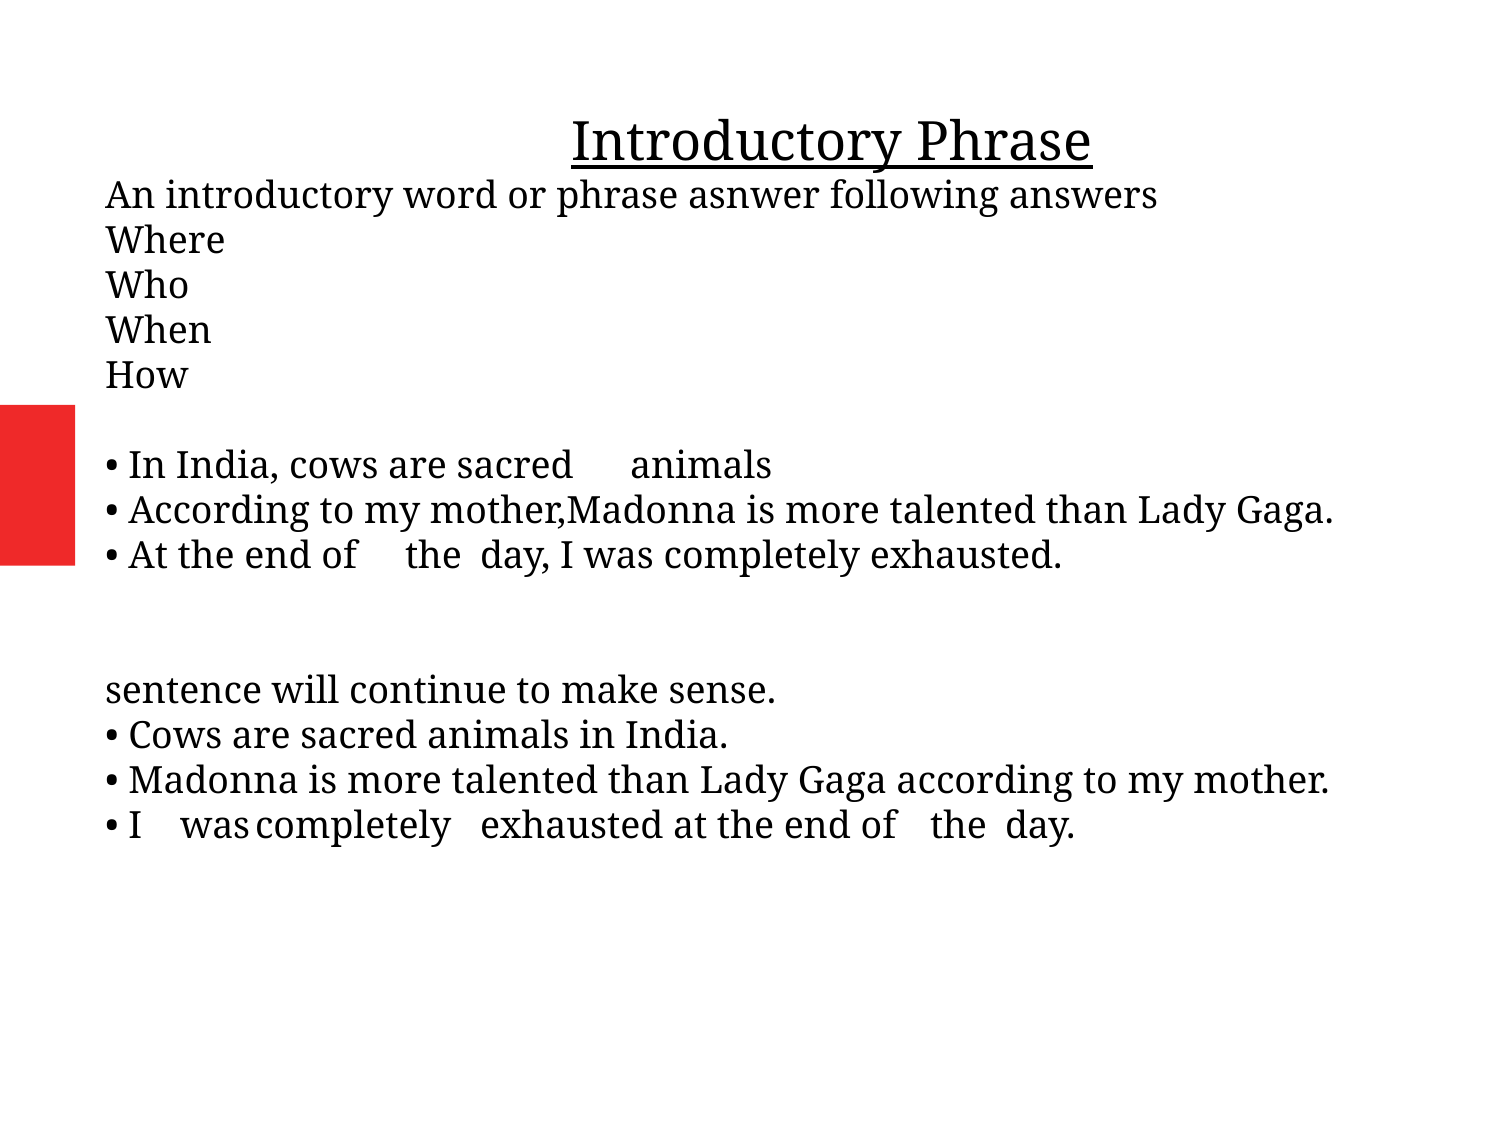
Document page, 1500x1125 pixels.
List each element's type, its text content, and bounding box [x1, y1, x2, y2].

text_box Introductory Phrase An introductory word or phrase asnwer following answers Where Who When How • In India, cows are sacred animals • According to my mother,Madonna is more talented than Lady Gaga. • At the end of the day, I was completely exhausted. sentence will continue to make sense. • Cows are sacred animals in India. • Madonna is more talented than Lady Gaga according to my mother. • I was completely exhausted at the end of the day. [105, 104, 1500, 1125]
